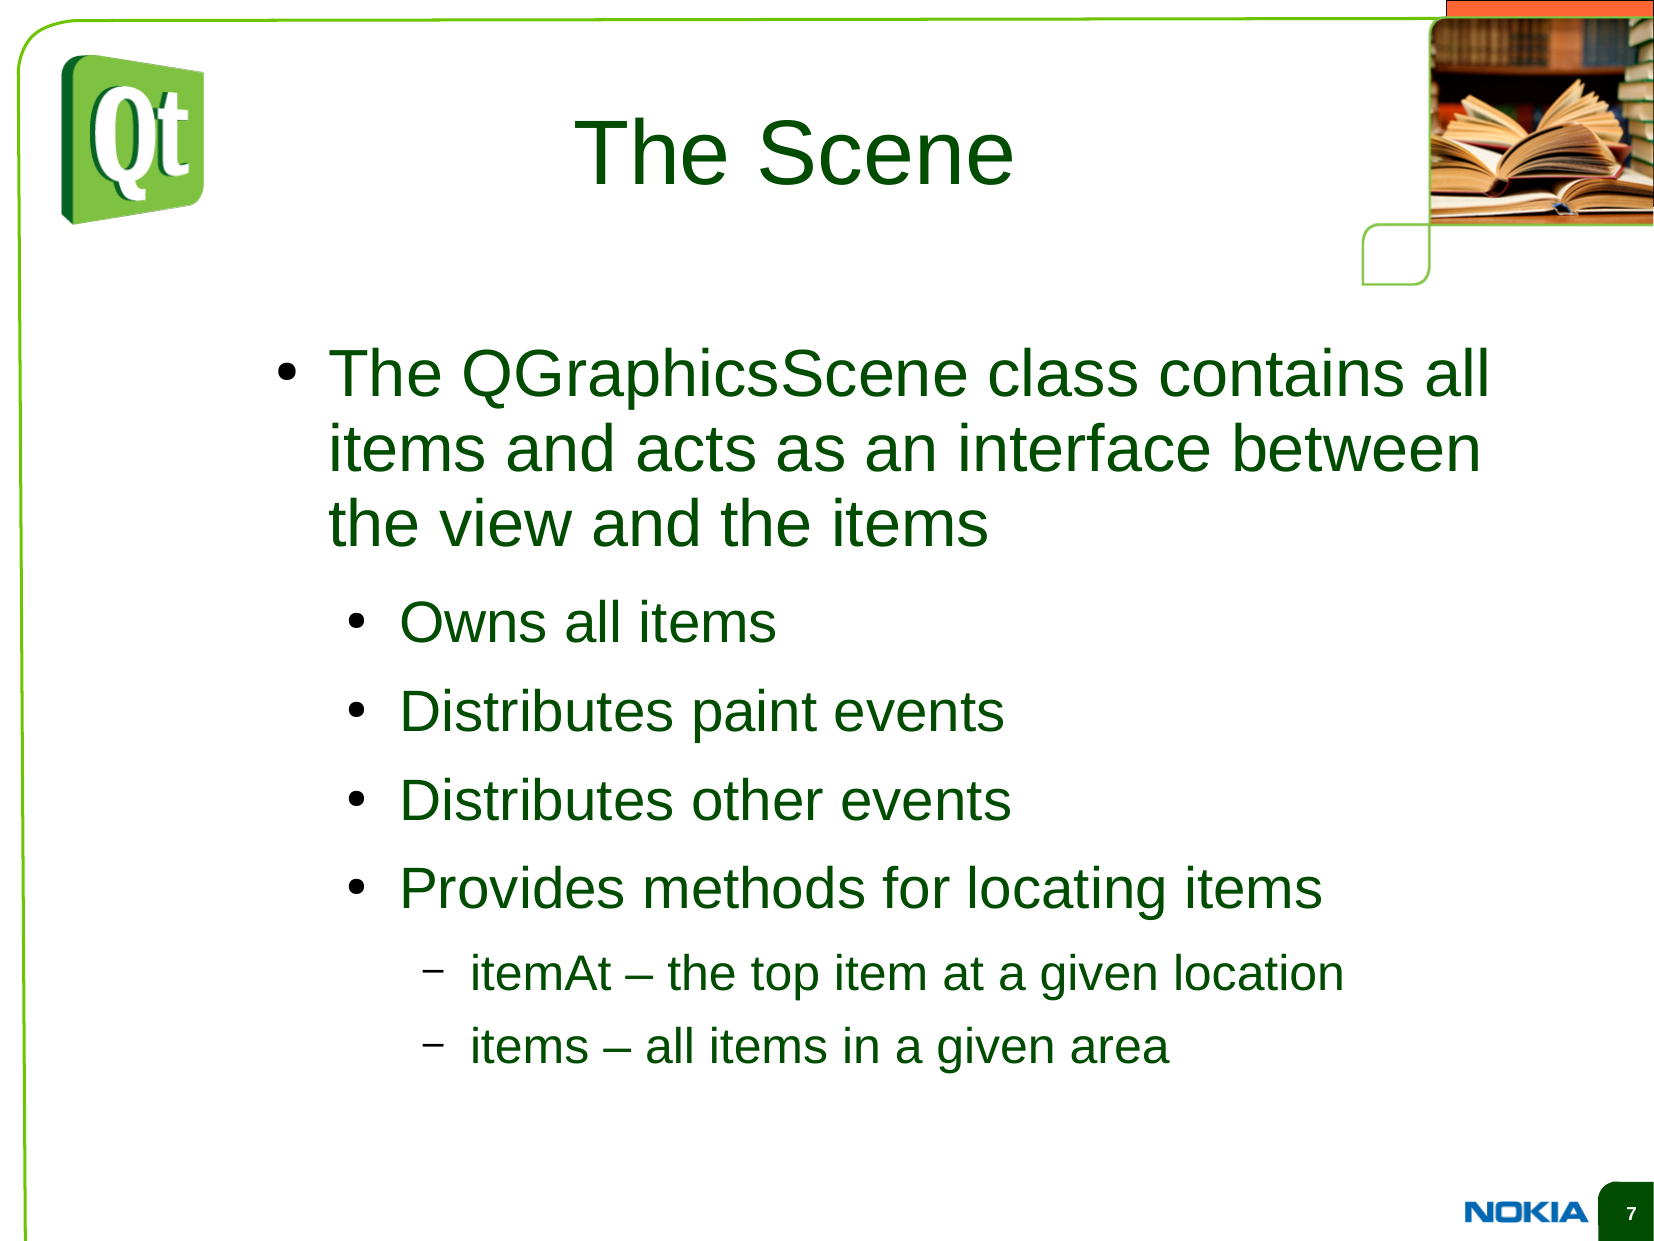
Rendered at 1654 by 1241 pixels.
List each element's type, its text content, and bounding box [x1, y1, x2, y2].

picture [1338, 5, 1654, 306]
text_box [1446, 0, 1654, 5]
picture [1465, 1201, 1589, 1223]
list The QGraphicsScene class contains all items and acts as an interface between the view and the items Owns all items Distributes paint events Distributes other events Provides methods for locating items itemAt – the top item at a given location items – all items in a given area [257, 336, 1577, 1156]
picture [61, 55, 204, 225]
title The Scene [257, 56, 1333, 250]
